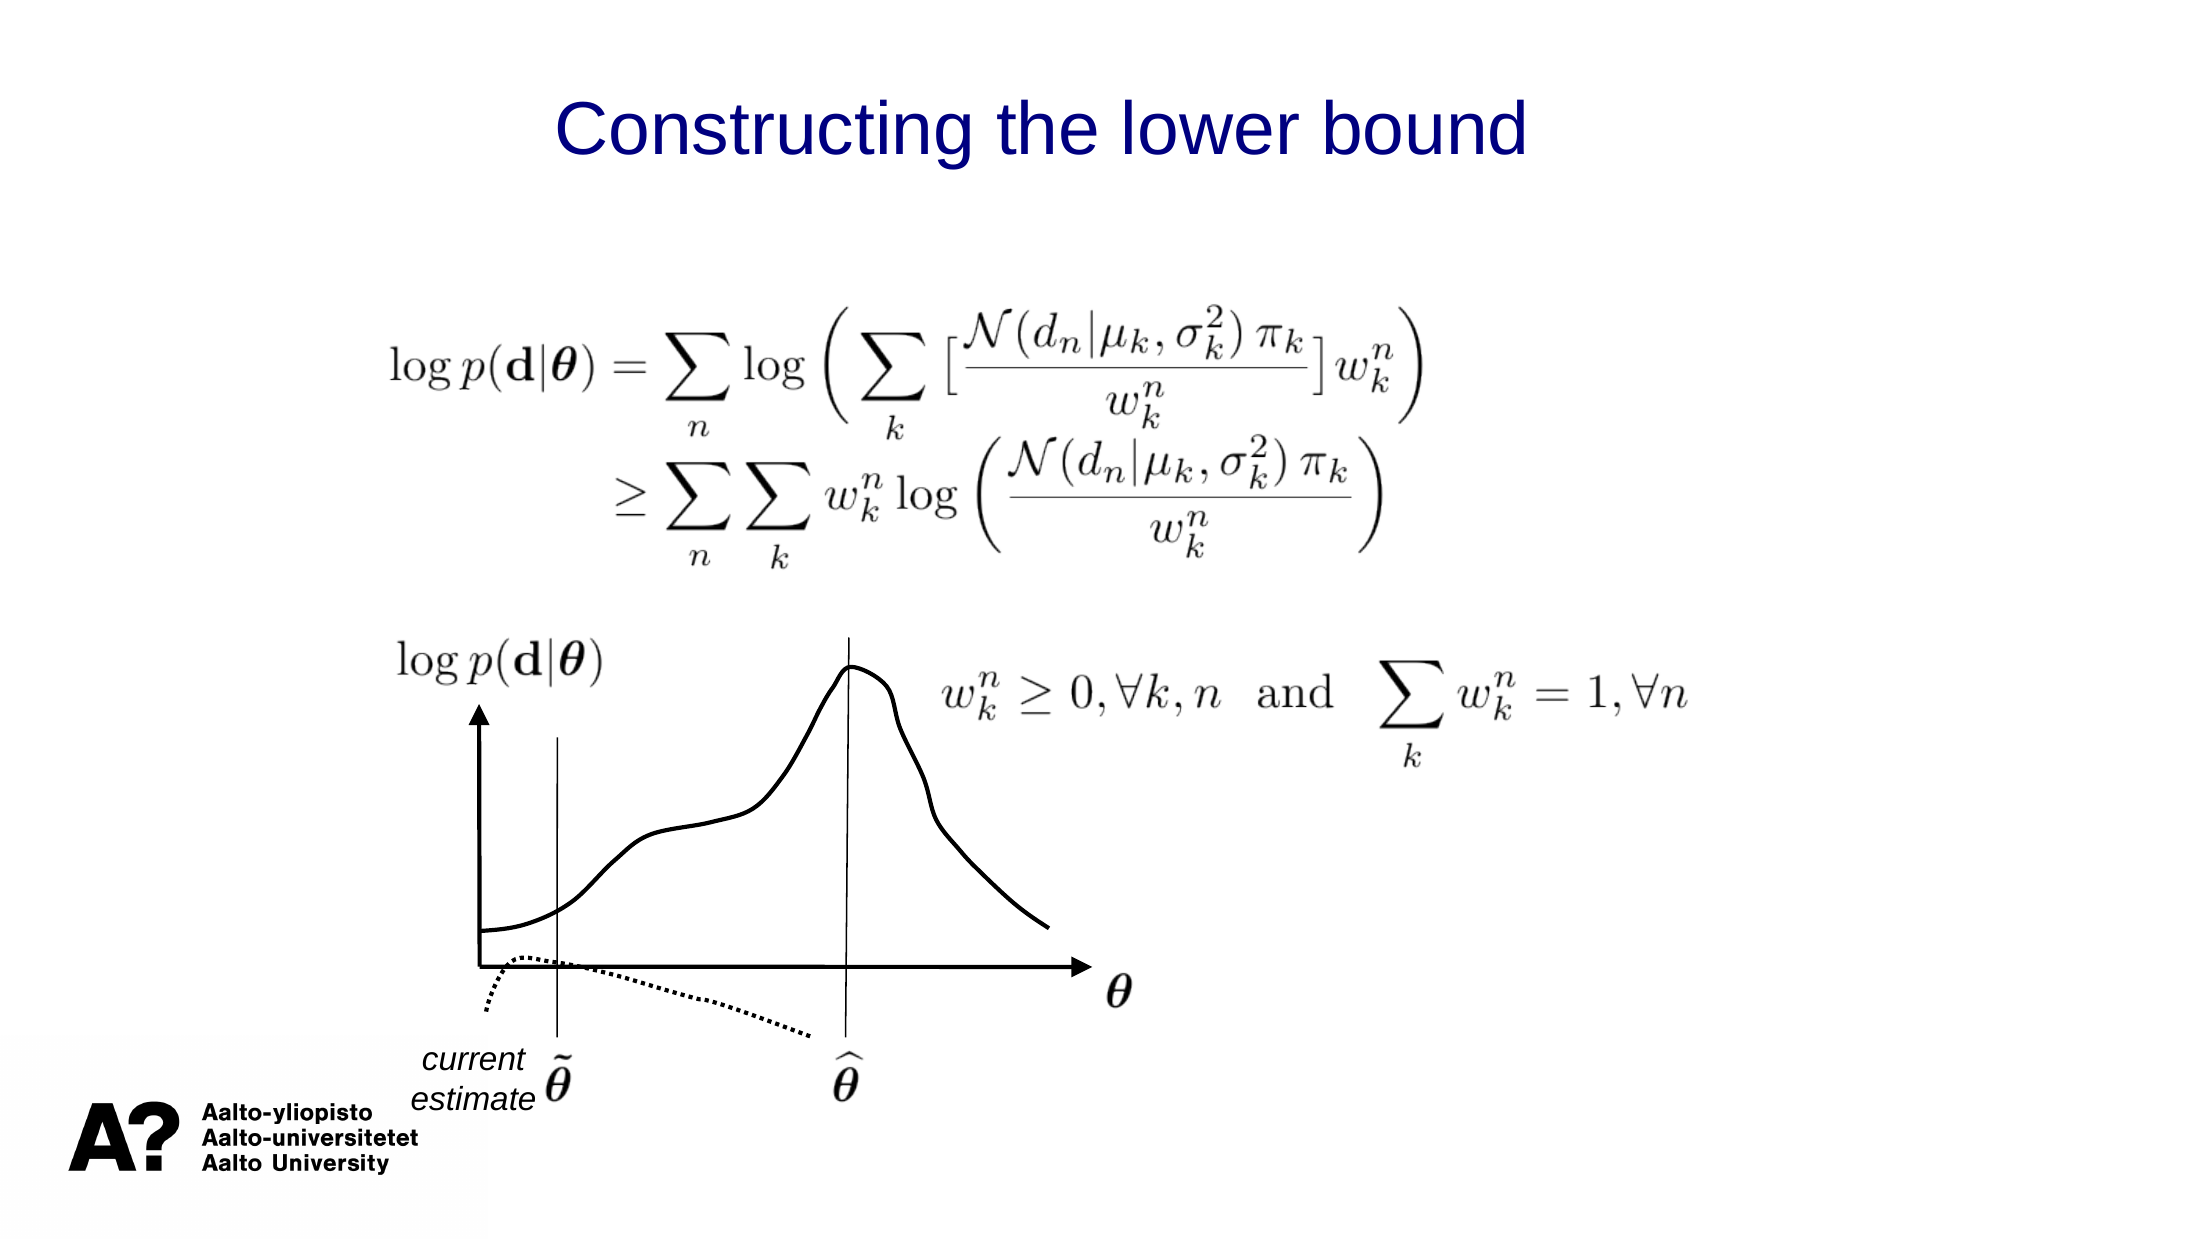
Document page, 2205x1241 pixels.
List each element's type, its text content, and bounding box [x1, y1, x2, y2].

picture [0, 1035, 488, 1239]
text_box current estimate [373, 1029, 574, 1125]
picture [925, 637, 1696, 775]
picture [366, 287, 1439, 576]
picture [528, 1043, 583, 1114]
picture [373, 626, 615, 699]
picture [773, 1031, 874, 1126]
title Constructing the lower bound [386, 65, 1699, 179]
picture [1073, 951, 1146, 1026]
